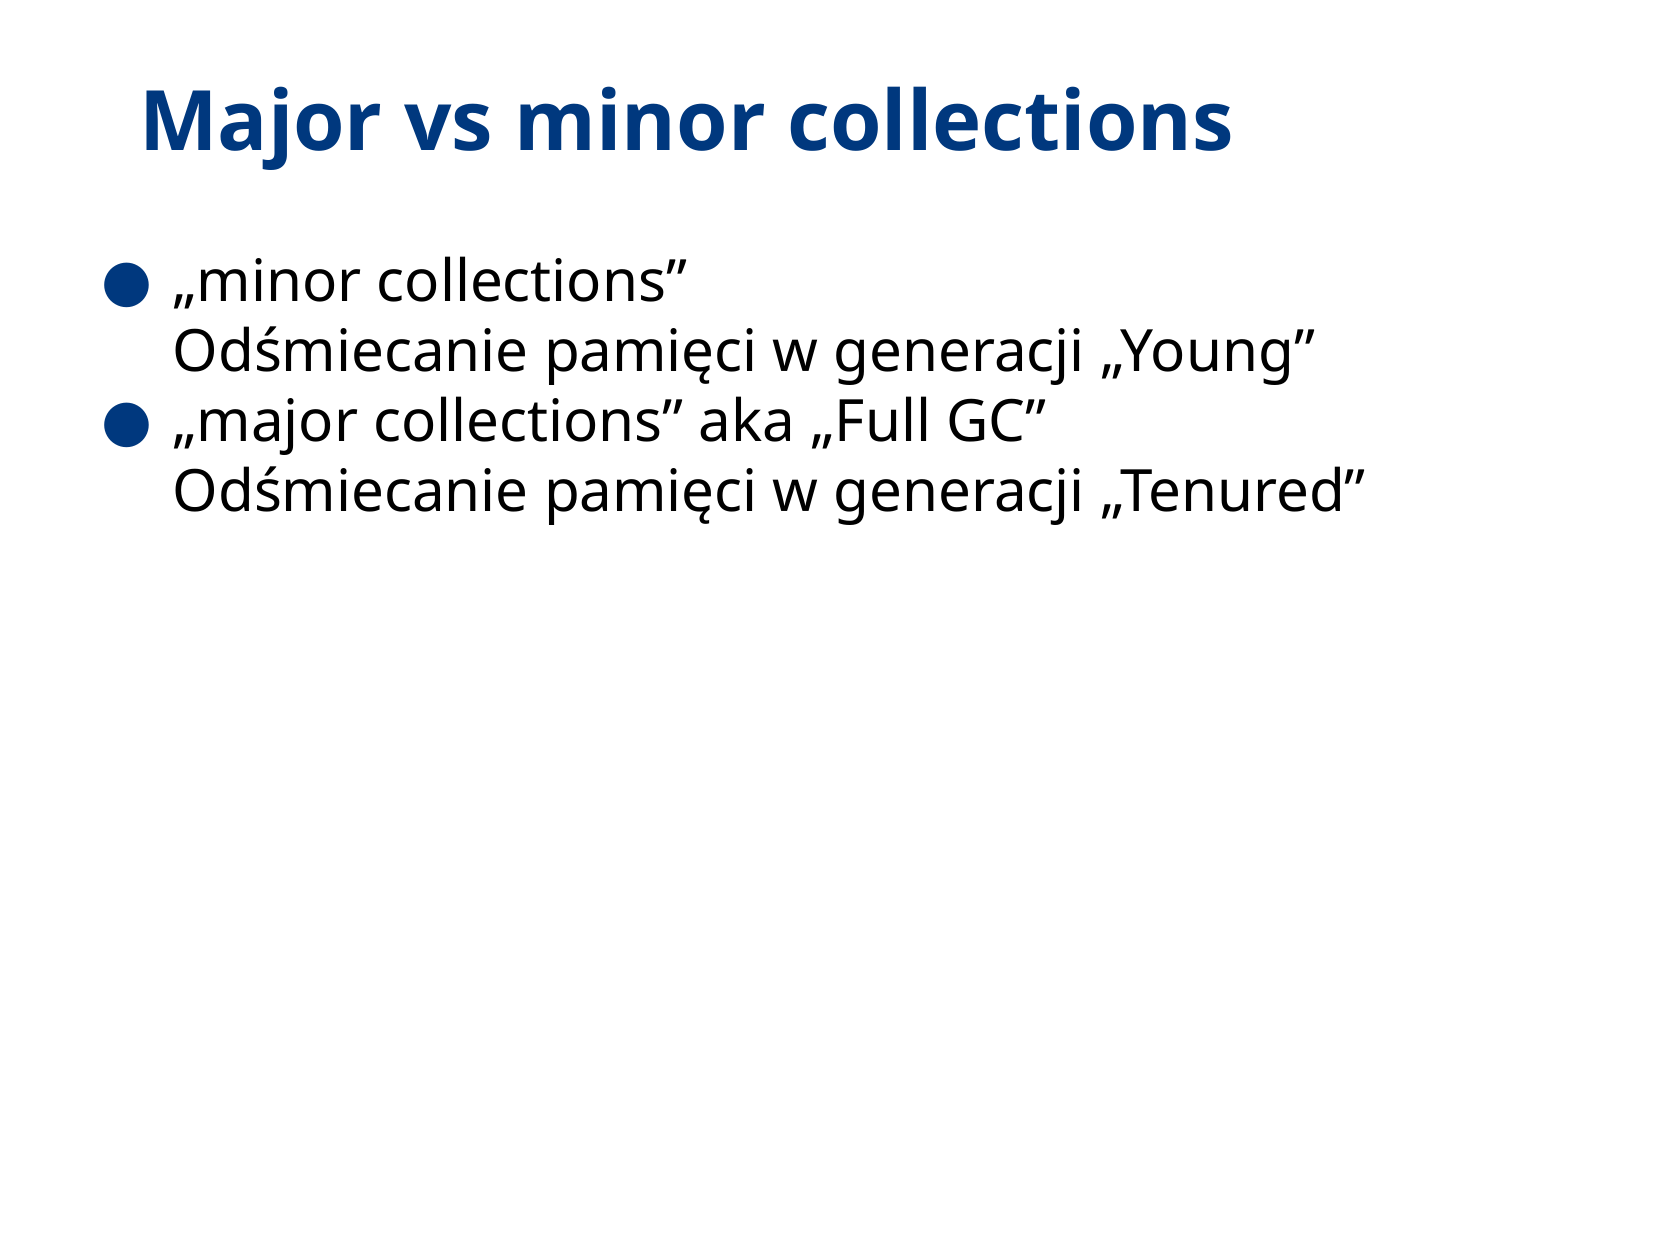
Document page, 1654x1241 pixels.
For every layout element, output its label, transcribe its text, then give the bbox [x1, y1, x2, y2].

title Major vs minor collections [82, 49, 1571, 183]
list „minor collections” Odśmiecanie pamięci w generacji „Young” „major collections” aka „Full GC” Odśmiecanie pamięci w generacji „Tenured” [82, 228, 1571, 1104]
